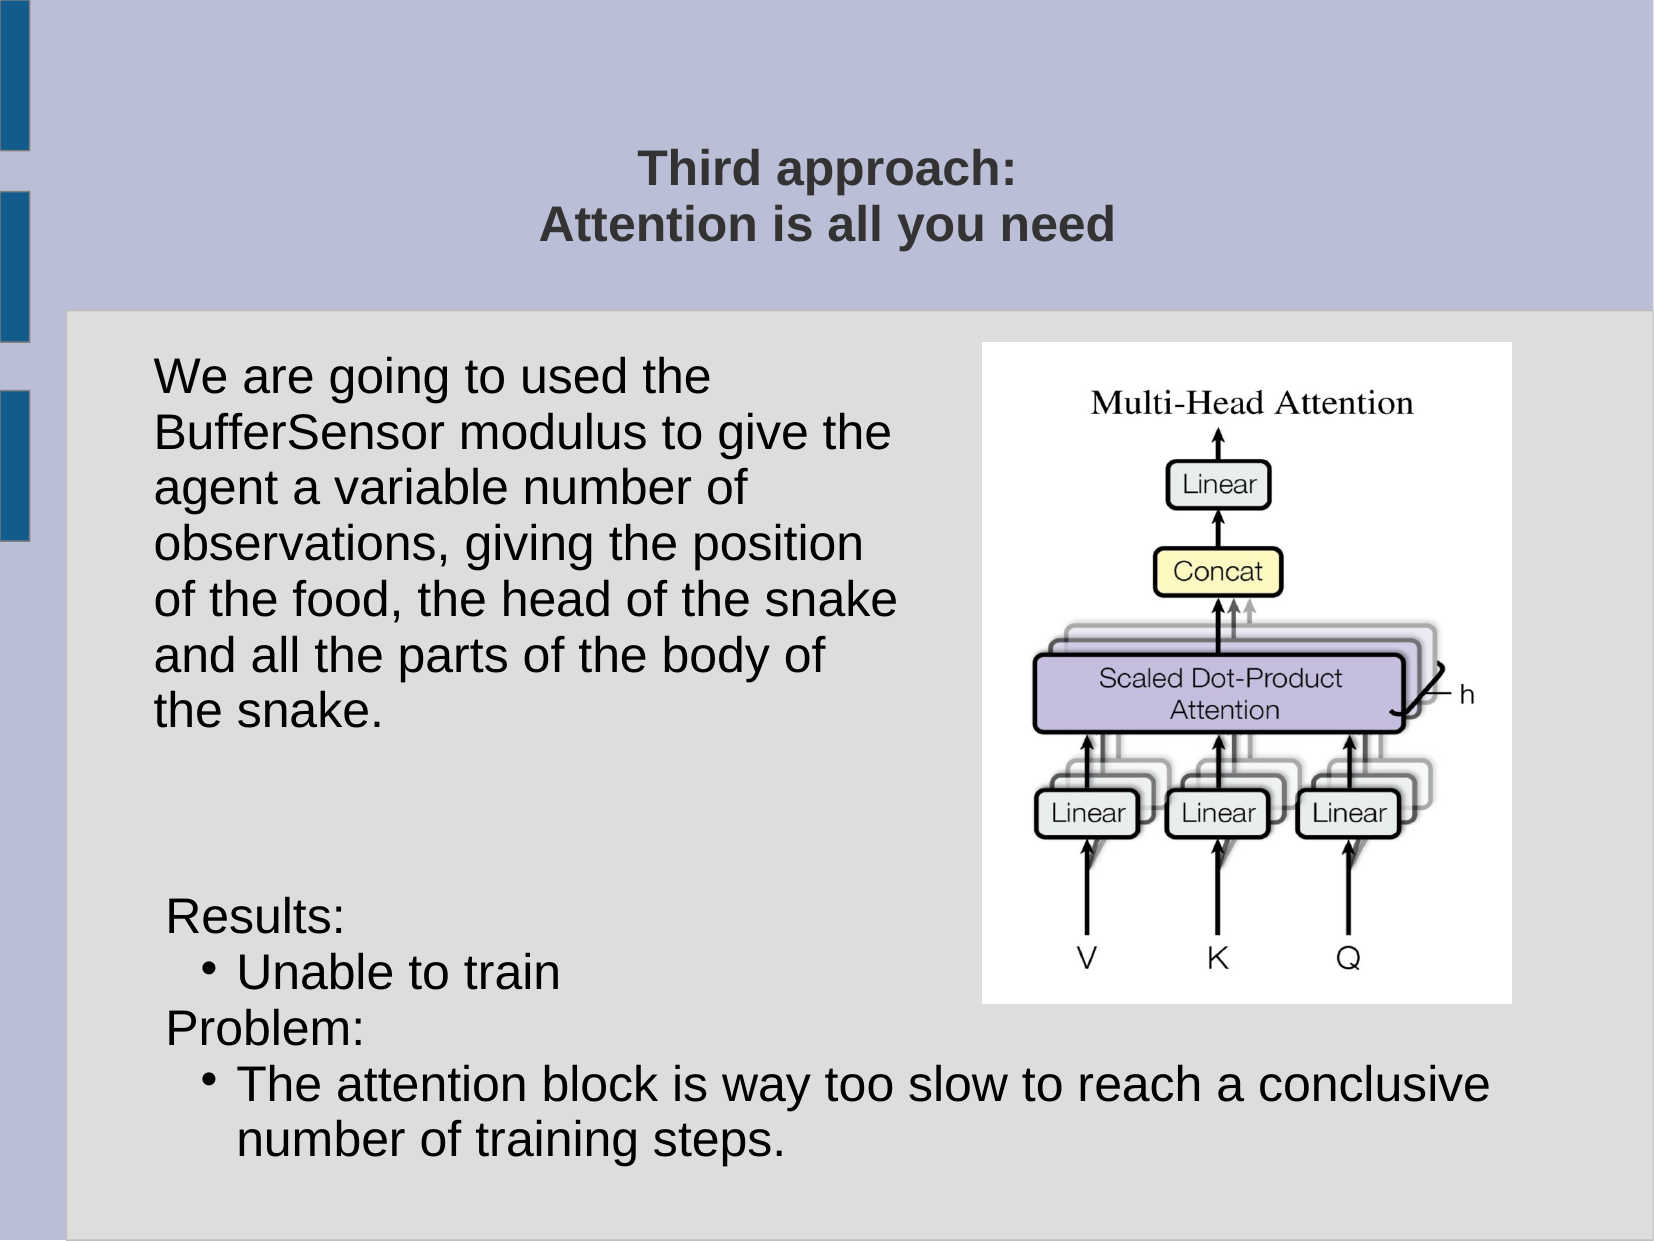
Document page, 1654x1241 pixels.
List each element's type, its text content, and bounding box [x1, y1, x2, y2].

text_box We are going to used the BufferSensor modulus to give the agent a variable number of observations, giving the position of the food, the head of the snake and all the parts of the body of the snake. [153, 345, 910, 792]
picture [982, 342, 1512, 1004]
title Third approach: Attention is all you need [121, 91, 1534, 299]
text_box Results: Unable to train Problem: The attention block is way too slow to reach a conclusive number of training steps. [165, 885, 1501, 1165]
